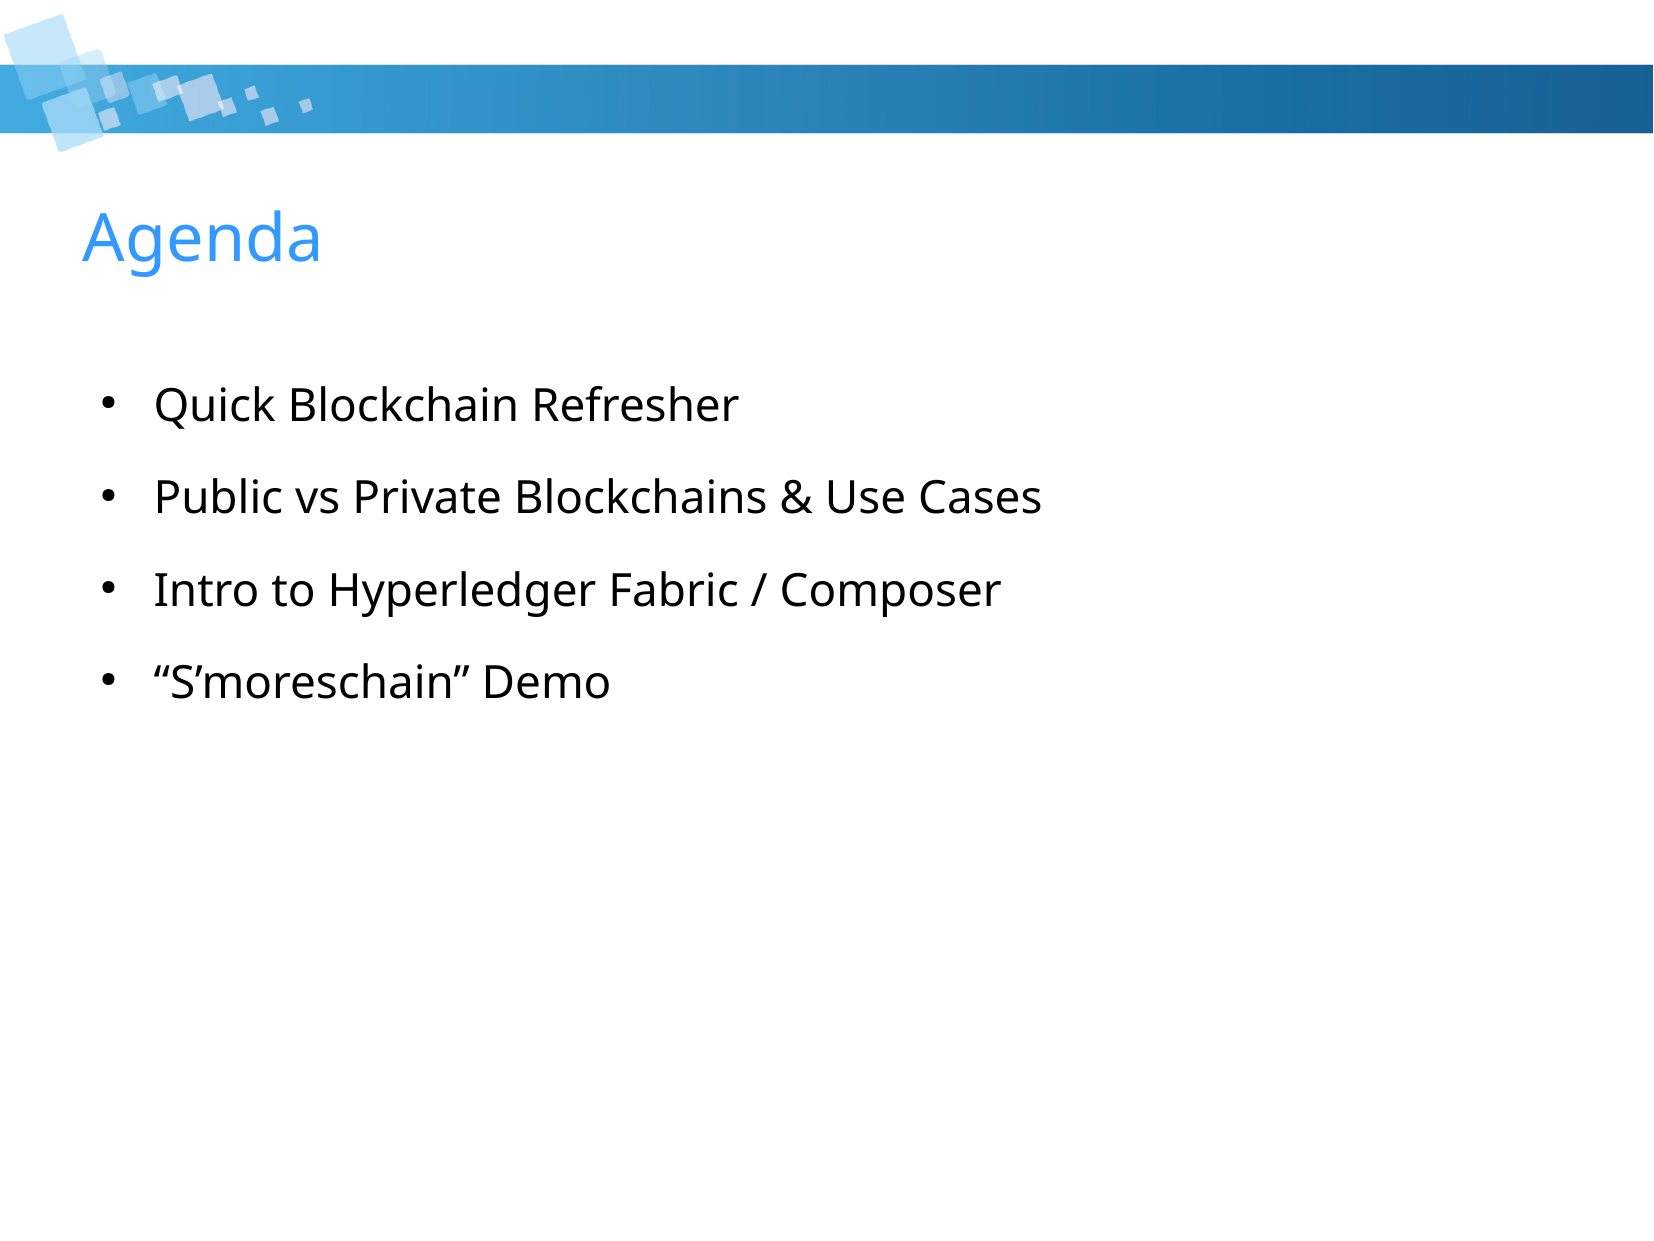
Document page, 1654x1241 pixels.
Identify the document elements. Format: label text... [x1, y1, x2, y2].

picture [0, 0, 1653, 1238]
title Agenda [82, 132, 1571, 340]
list Quick Blockchain Refresher Public vs Private Blockchains & Use Cases Intro to Hyperledger Fabric / Composer “S’moreschain” Demo [82, 372, 1571, 1093]
